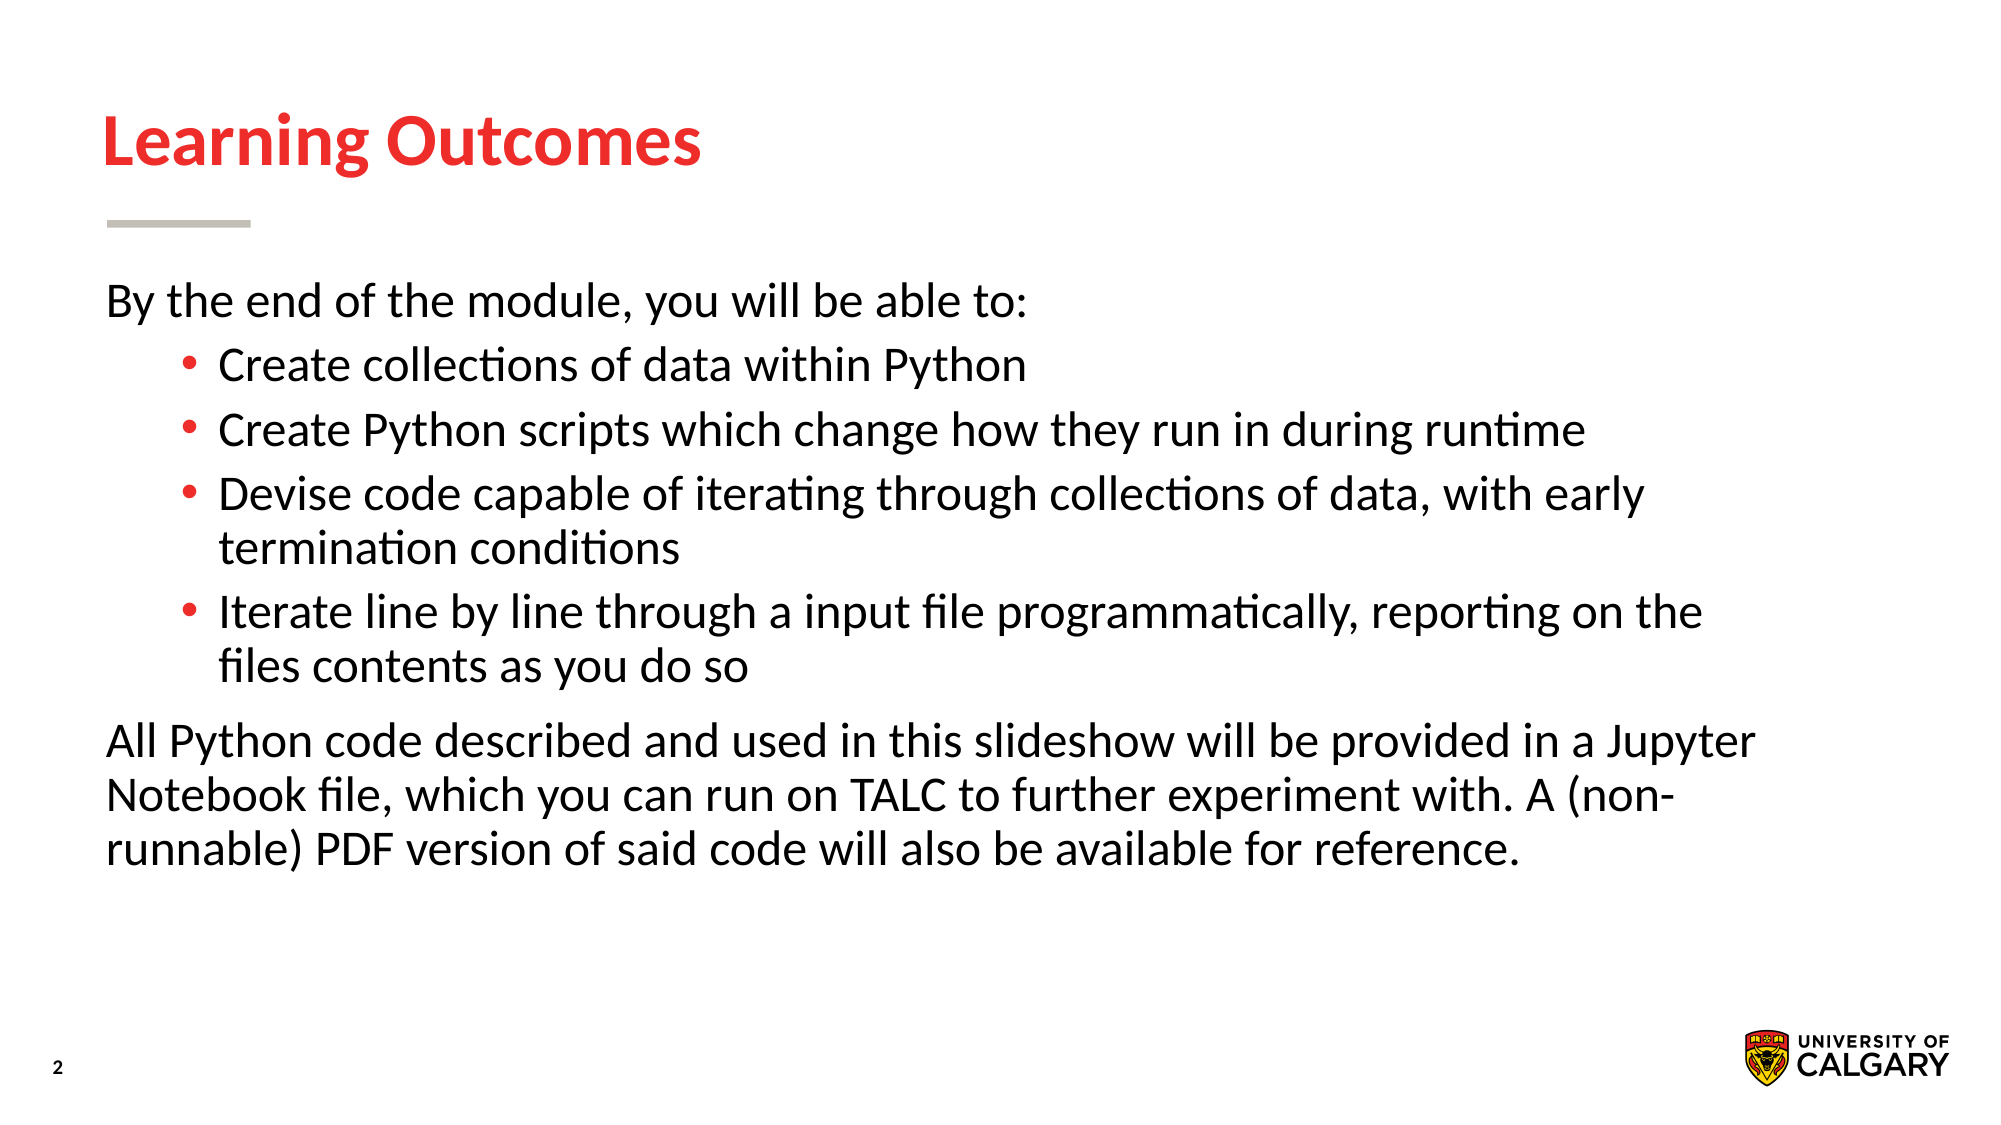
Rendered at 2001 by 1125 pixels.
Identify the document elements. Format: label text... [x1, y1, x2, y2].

picture [1722, 1012, 1972, 1099]
list By the end of the module, you will be able to: Create collections of data within Python Create Python scripts which change how they run in during runtime Devise code capable of iterating through collections of data, with early termination conditions Iterate line by line through a input file programmatically, reporting on the files contents as you do so All Python code described and used in this slideshow will be provided in a Jupyter Notebook file, which you can run on TALC to further experiment with. A (non-runnable) PDF version of said code will also be available for reference. [91, 266, 1774, 981]
title Learning Outcomes [87, 60, 1774, 222]
